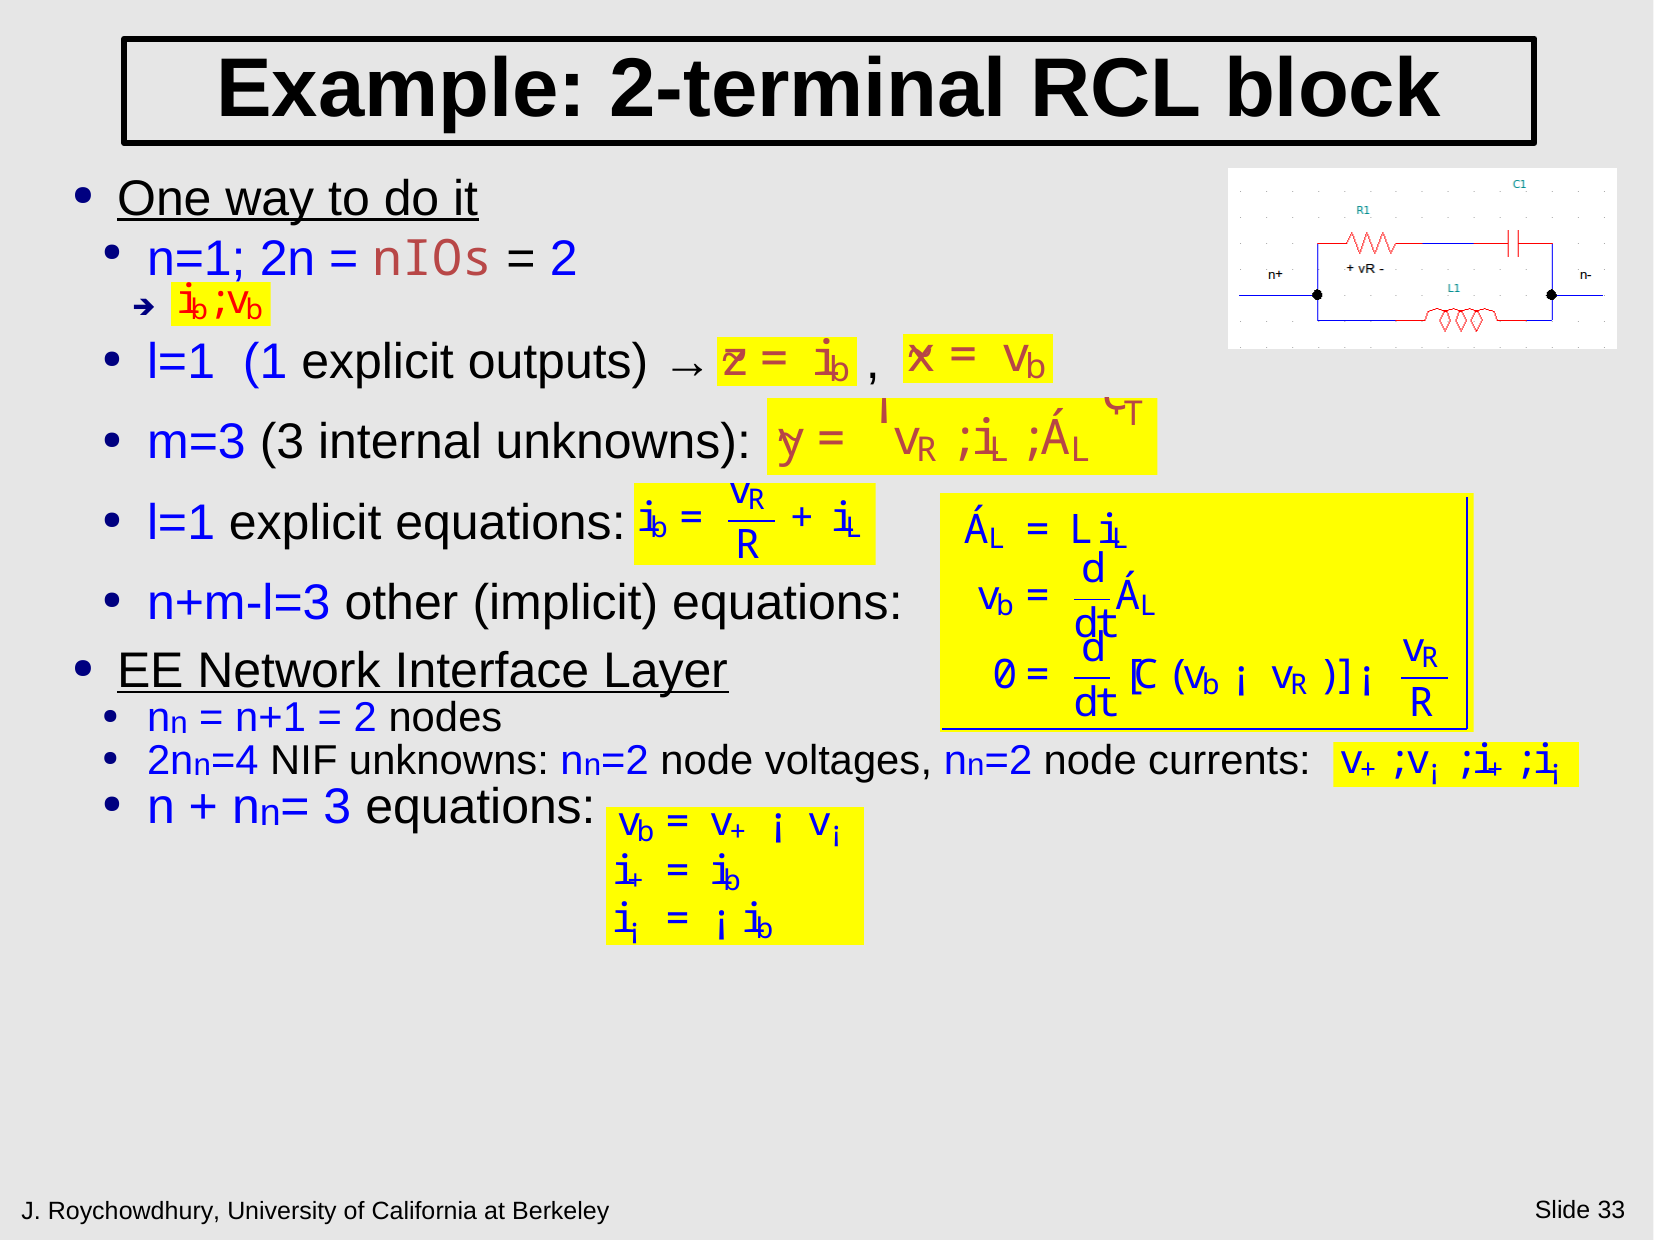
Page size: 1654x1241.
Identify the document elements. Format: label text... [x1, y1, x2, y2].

picture [902, 333, 1053, 383]
picture [716, 337, 857, 386]
picture [939, 492, 1474, 732]
picture [605, 807, 865, 946]
picture [767, 397, 1158, 476]
picture [633, 483, 876, 565]
picture [1333, 741, 1580, 787]
picture [170, 281, 271, 327]
title Example: 2-terminal RCL block [124, 38, 1535, 144]
picture [1228, 168, 1617, 350]
list One way to do it n=1; 2n = nIOs = 2 l=1 (1 explicit outputs) → , m=3 (3 internal unknowns): l=1 explicit equations: n+m-l=3 other (implicit) equations: EE Network Interface Layer nn = n+1 = 2 nodes 2nn=4 NIF unknowns: nn=2 node voltages, nn=2 node currents: n + nn= 3 equations: [42, 174, 1455, 1070]
